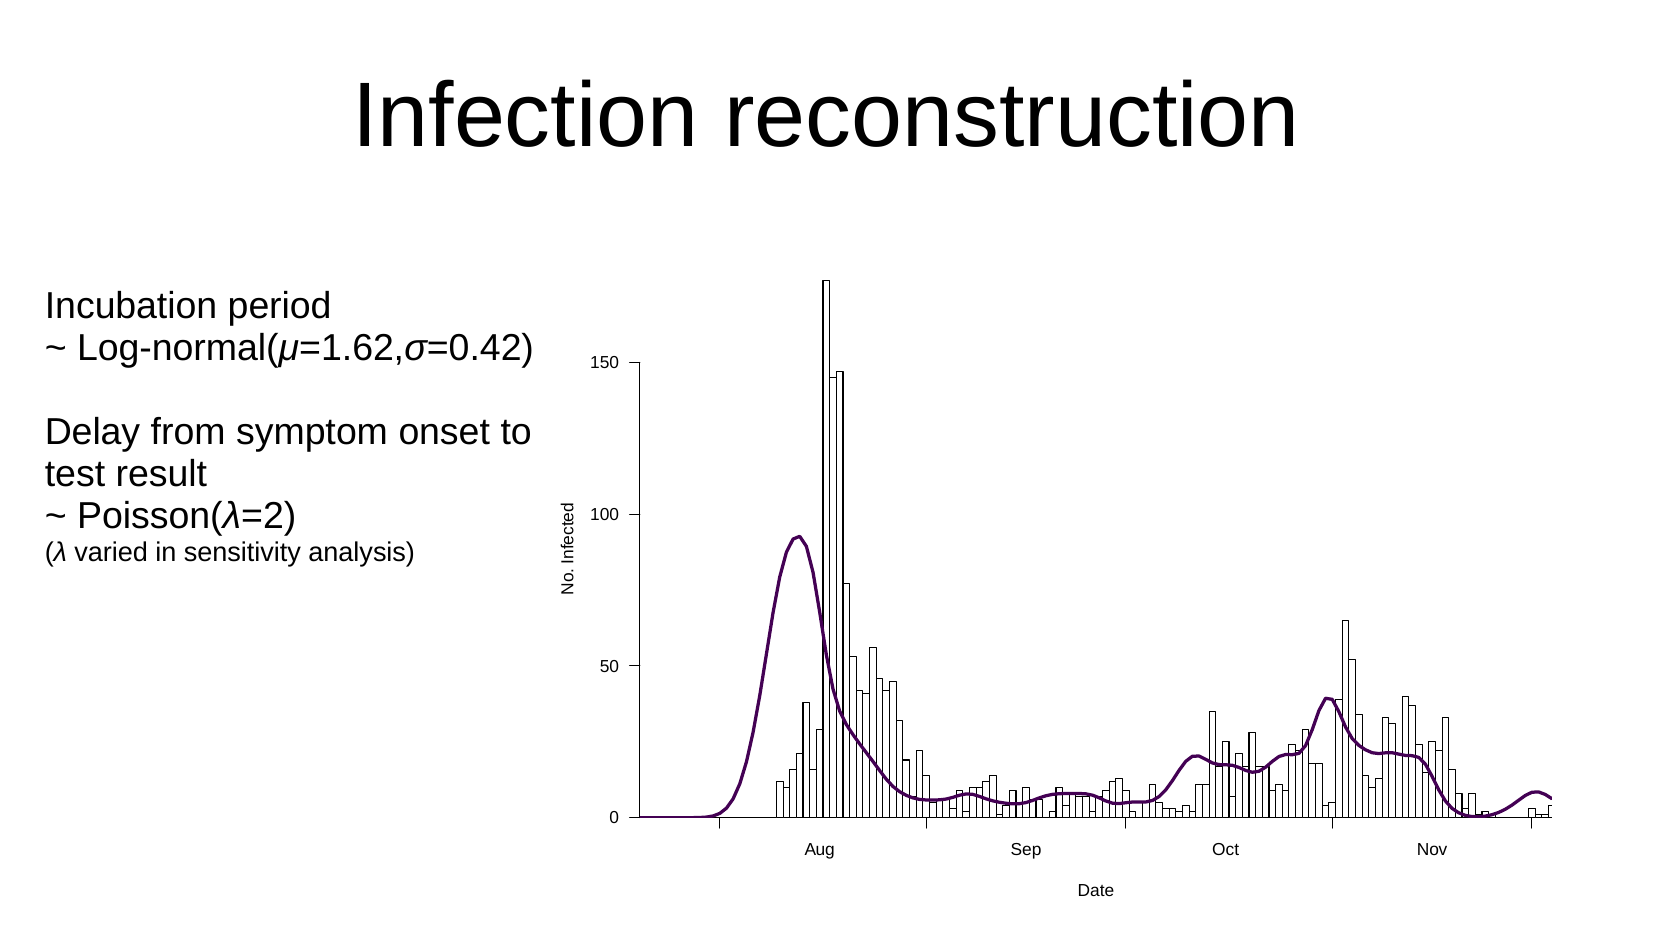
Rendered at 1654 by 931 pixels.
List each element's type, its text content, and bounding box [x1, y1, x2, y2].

text_box Incubation period ~ Log-normal(μ=1.62,σ=0.42) Delay from symptom onset to test result ~ Poisson(λ=2) (λ varied in sensitivity analysis) [30, 277, 555, 575]
picture [554, 195, 1596, 924]
title Infection reconstruction [82, 37, 1571, 193]
